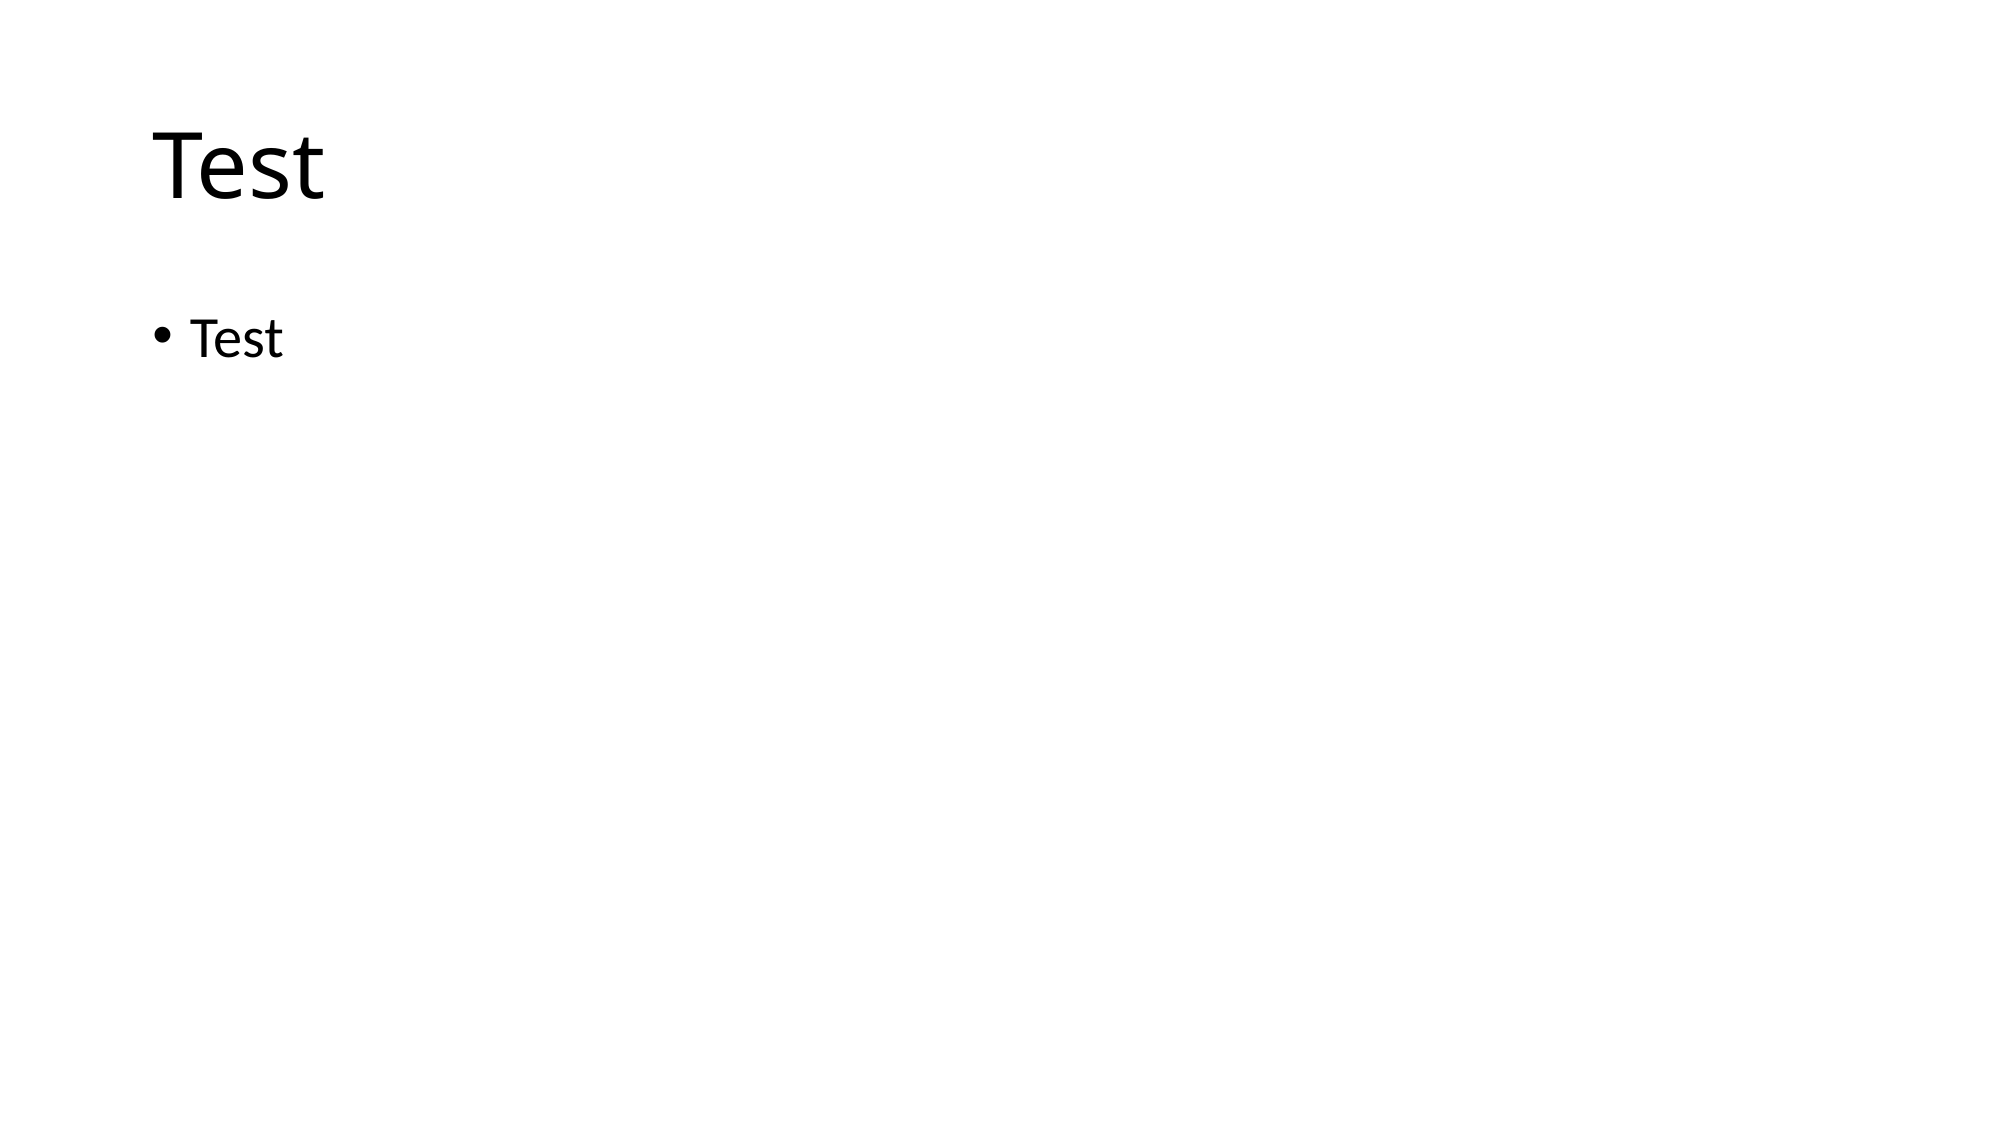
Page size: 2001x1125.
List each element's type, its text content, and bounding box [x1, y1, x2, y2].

title Test [137, 59, 1863, 278]
list Test [137, 299, 1863, 1014]
